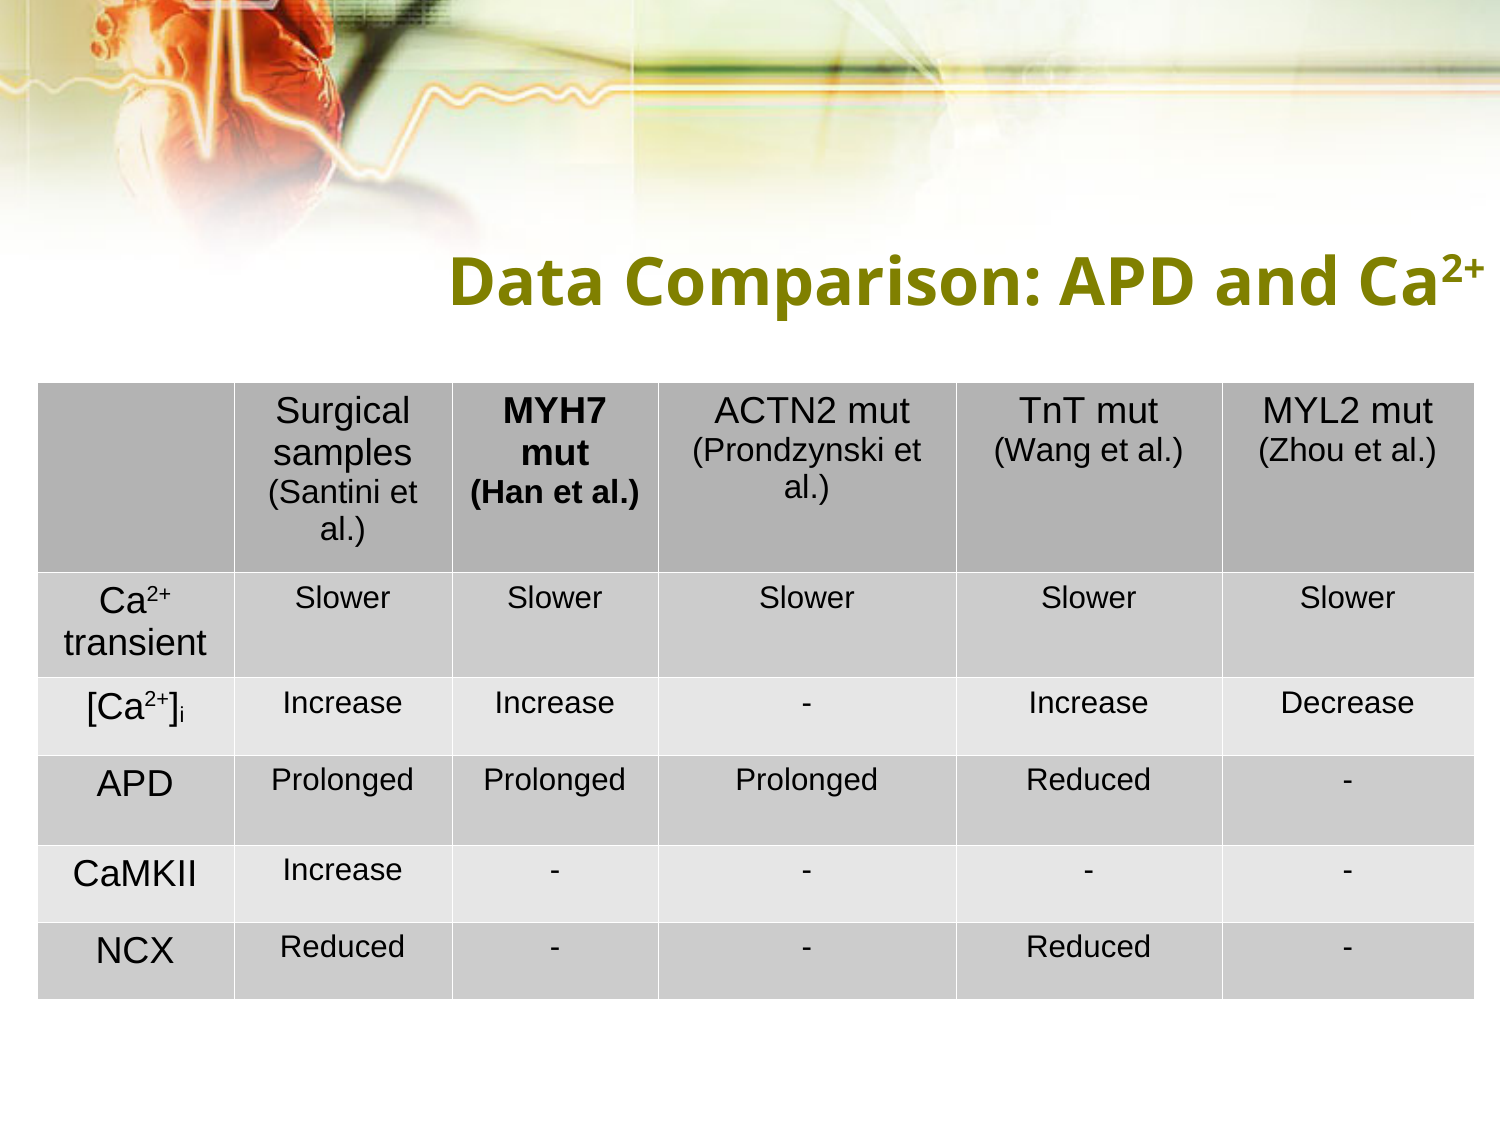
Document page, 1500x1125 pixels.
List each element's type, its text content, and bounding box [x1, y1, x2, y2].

table_cell - [659, 846, 956, 922]
table_cell Ca2+ transient [38, 573, 234, 677]
table_cell Increase [235, 678, 452, 755]
table_header TnT mut (Wang et al.) [957, 383, 1222, 572]
table_header MYH7 mut (Han et al.) [453, 383, 658, 572]
table_cell Slower [453, 573, 658, 677]
table_cell - [659, 678, 956, 755]
table_cell Prolonged [235, 756, 452, 845]
table_header ACTN2 mut (Prondzynski et al.) [659, 383, 956, 572]
table_cell Increase [957, 678, 1222, 755]
table_cell - [659, 923, 956, 999]
title Data Comparison: APD and Ca2+ [261, 224, 1500, 332]
table_header [38, 383, 234, 572]
table_cell Increase [235, 846, 452, 922]
table_cell - [1223, 923, 1474, 999]
table_cell - [1223, 756, 1474, 845]
table_cell [Ca2+]i [38, 678, 234, 755]
table_cell Slower [235, 573, 452, 677]
table_cell Reduced [235, 923, 452, 999]
table_cell - [1223, 846, 1474, 922]
table_cell Slower [1223, 573, 1474, 677]
table_cell Slower [659, 573, 956, 677]
table_cell Decrease [1223, 678, 1474, 755]
table_cell - [957, 846, 1222, 922]
table_cell - [453, 846, 658, 922]
table_cell Prolonged [453, 756, 658, 845]
table_cell NCX [38, 923, 234, 999]
table_header MYL2 mut (Zhou et al.) [1223, 383, 1474, 572]
table_cell Reduced [957, 756, 1222, 845]
picture [0, 0, 1500, 1125]
table_cell - [453, 923, 658, 999]
table_cell Reduced [957, 923, 1222, 999]
table_cell Increase [453, 678, 658, 755]
table_cell APD [38, 756, 234, 845]
table_cell Prolonged [659, 756, 956, 845]
table_cell Slower [957, 573, 1222, 677]
table_cell CaMKII [38, 846, 234, 922]
table_header Surgical samples (Santini et al.) [235, 383, 452, 572]
